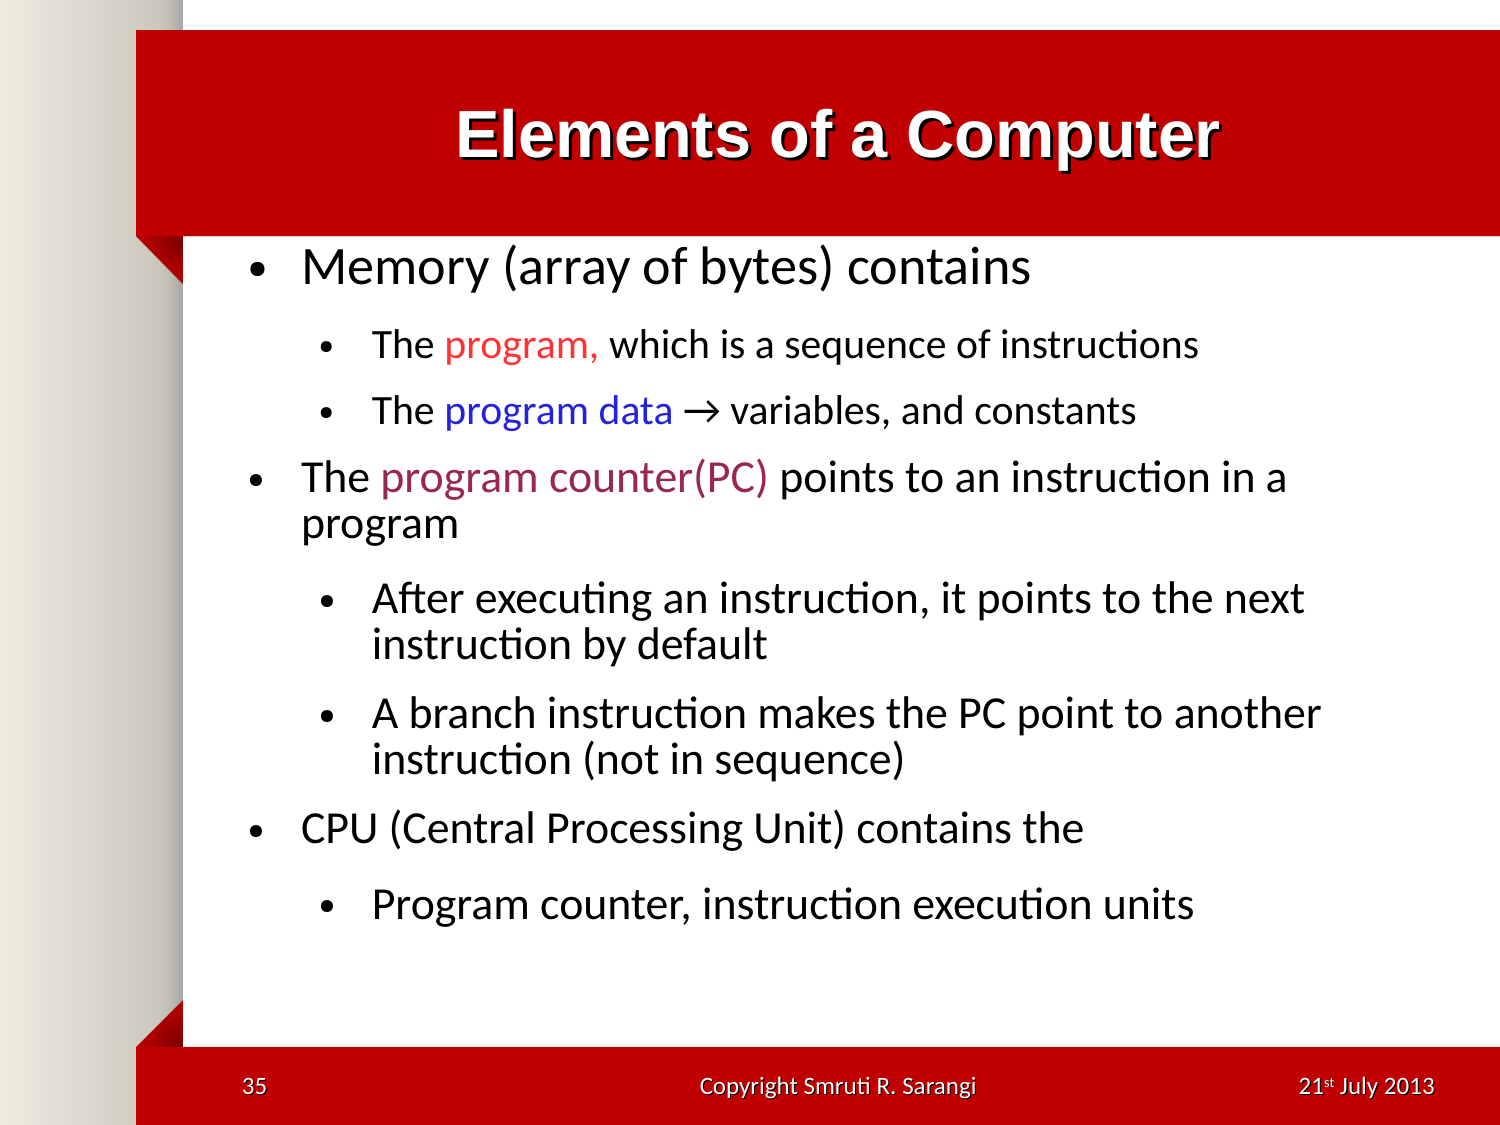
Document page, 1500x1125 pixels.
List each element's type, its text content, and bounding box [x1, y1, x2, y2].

list Memory (array of bytes) contains The program, which is a sequence of instructions The program data → variables, and constants The program counter(PC) points to an instruction in a program After executing an instruction, it points to the next instruction by default A branch instruction makes the PC point to another instruction (not in sequence) CPU (Central Processing Unit) contains the Program counter, instruction execution units [230, 243, 1447, 1013]
title Elements of a Computer [230, 57, 1447, 211]
picture [0, 0, 1500, 1125]
